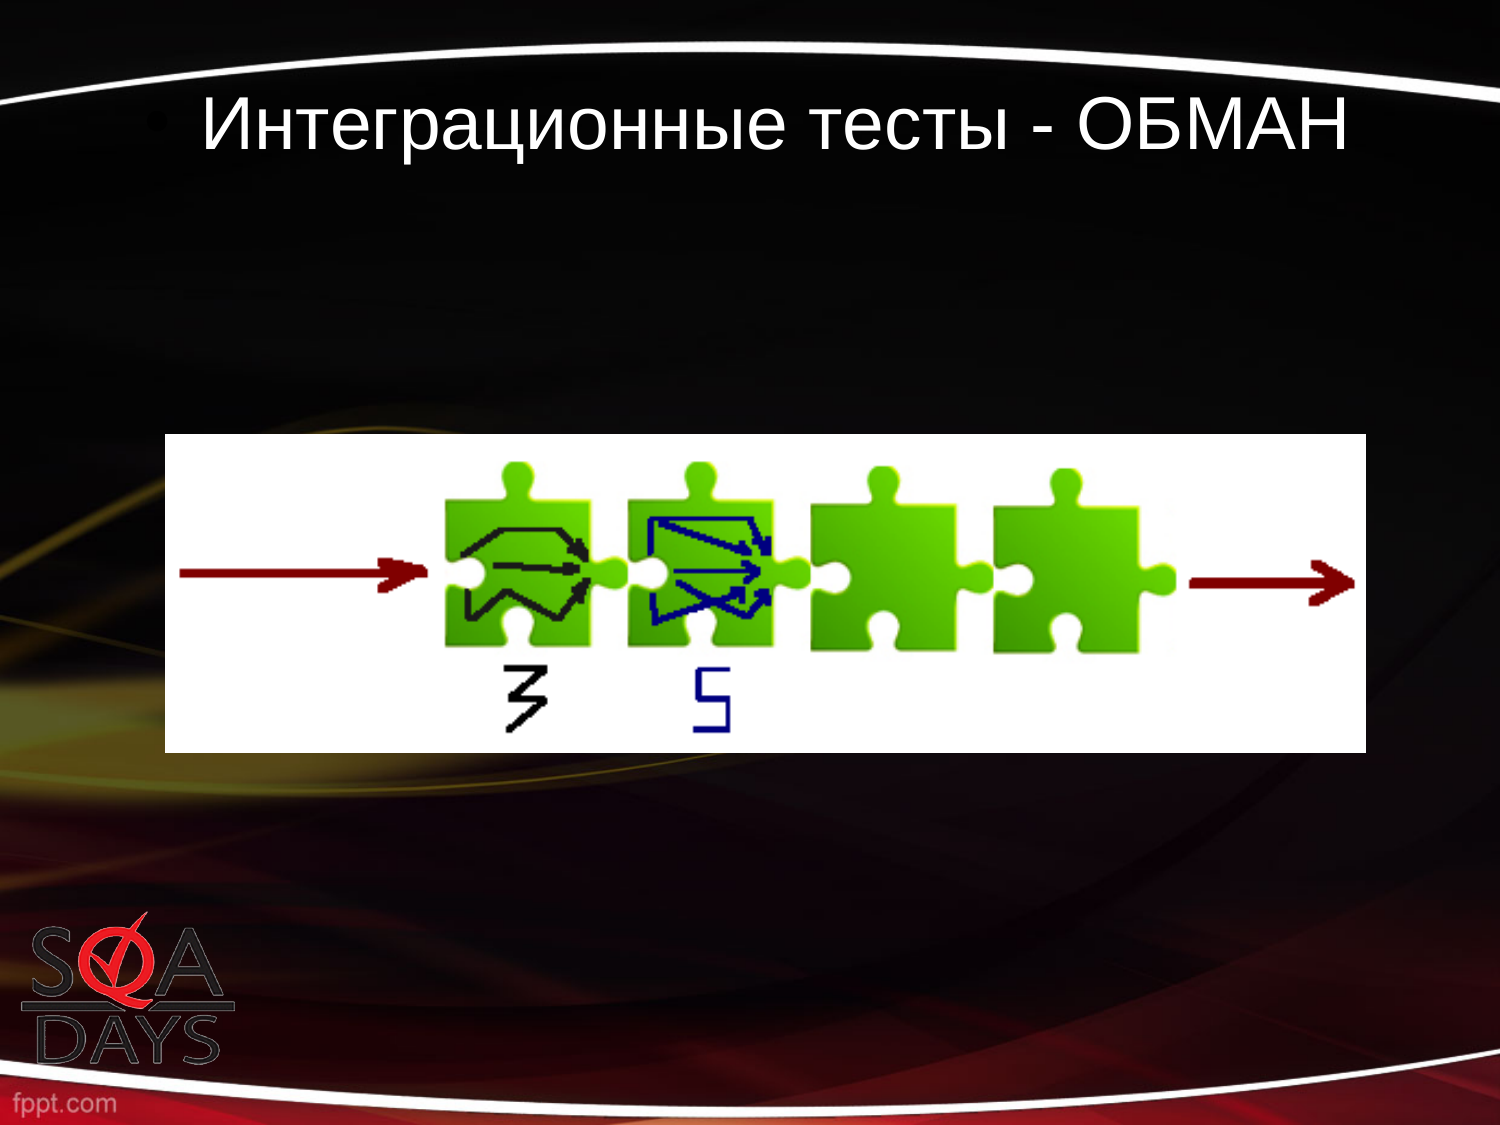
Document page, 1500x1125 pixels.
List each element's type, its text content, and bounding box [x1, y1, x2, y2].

list Интеграционные тесты - ОБМАН [90, 45, 1406, 196]
picture [0, 0, 1500, 1125]
